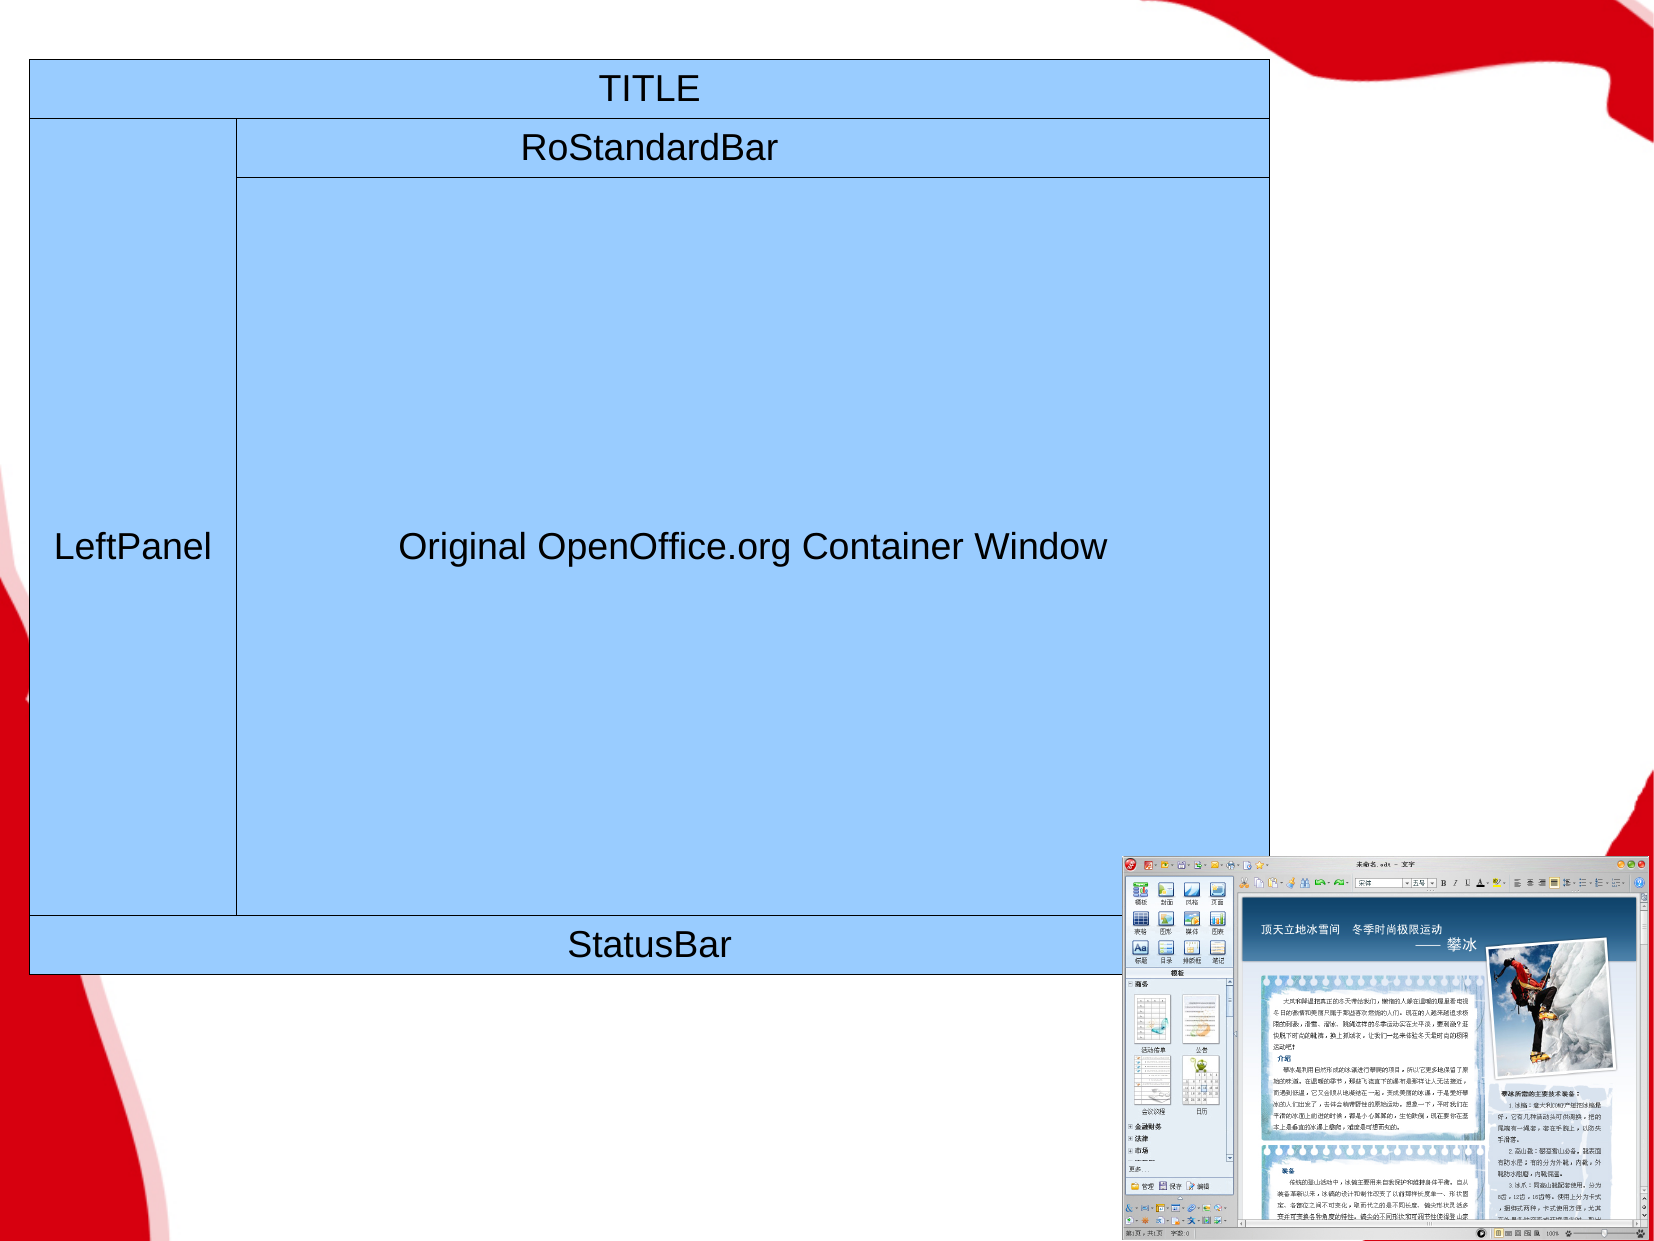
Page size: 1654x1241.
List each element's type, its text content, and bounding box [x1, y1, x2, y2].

text_box LeftPanel [29, 118, 237, 915]
text_box StatusBar [29, 915, 1122, 975]
text_box TITLE [29, 59, 1270, 118]
picture [0, 0, 1654, 1241]
text_box Original OpenOffice.org Container Window [236, 177, 1270, 916]
text_box RoStandardBar [237, 118, 1270, 177]
